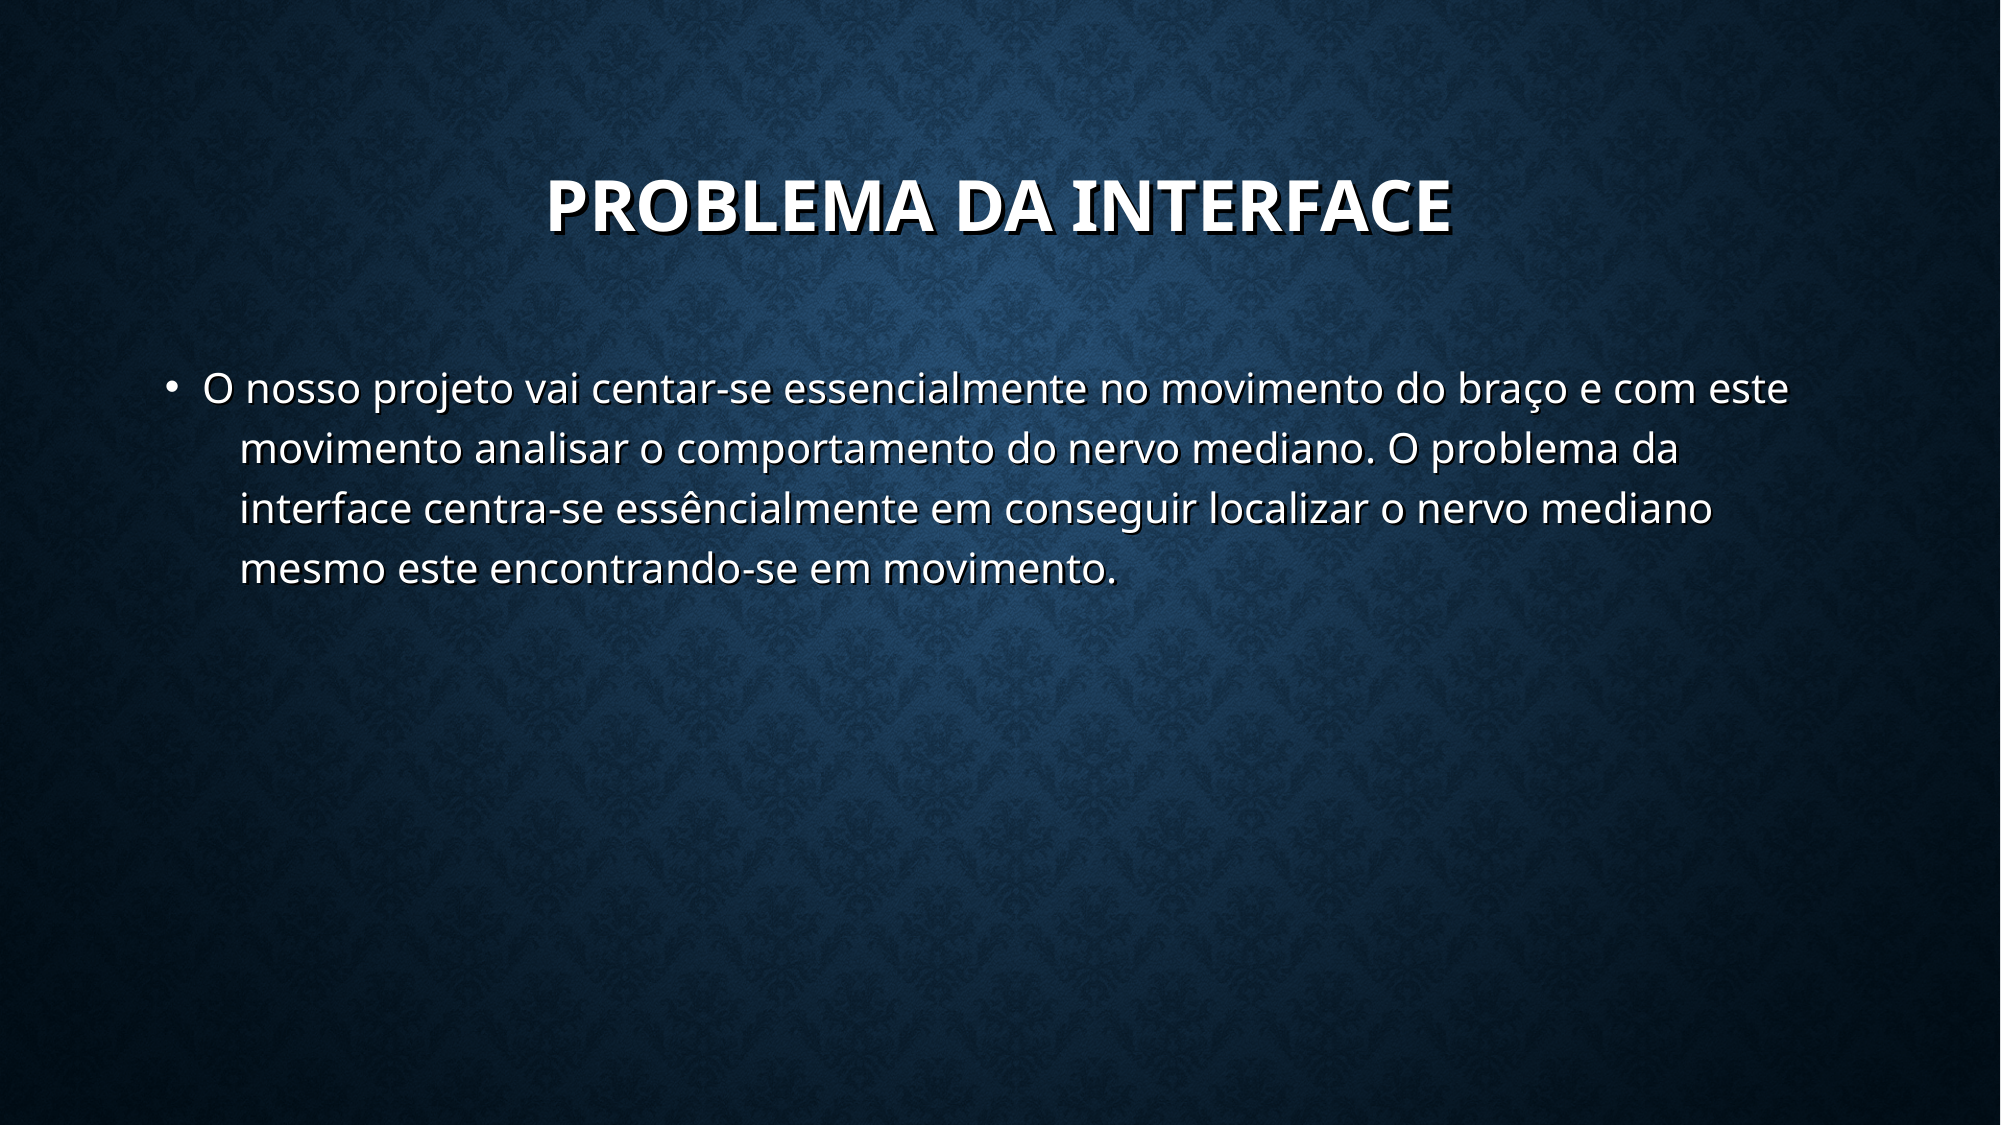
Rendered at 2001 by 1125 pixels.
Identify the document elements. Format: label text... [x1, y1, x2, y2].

list O nosso projeto vai centar-se essencialmente no movimento do braço e com este movimento analisar o comportamento do nervo mediano. O problema da interface centra-se essêncialmente em conseguir localizar o nervo mediano mesmo este encontrando-se em movimento. [149, 343, 1849, 950]
title Problema da interface [149, 99, 1849, 318]
